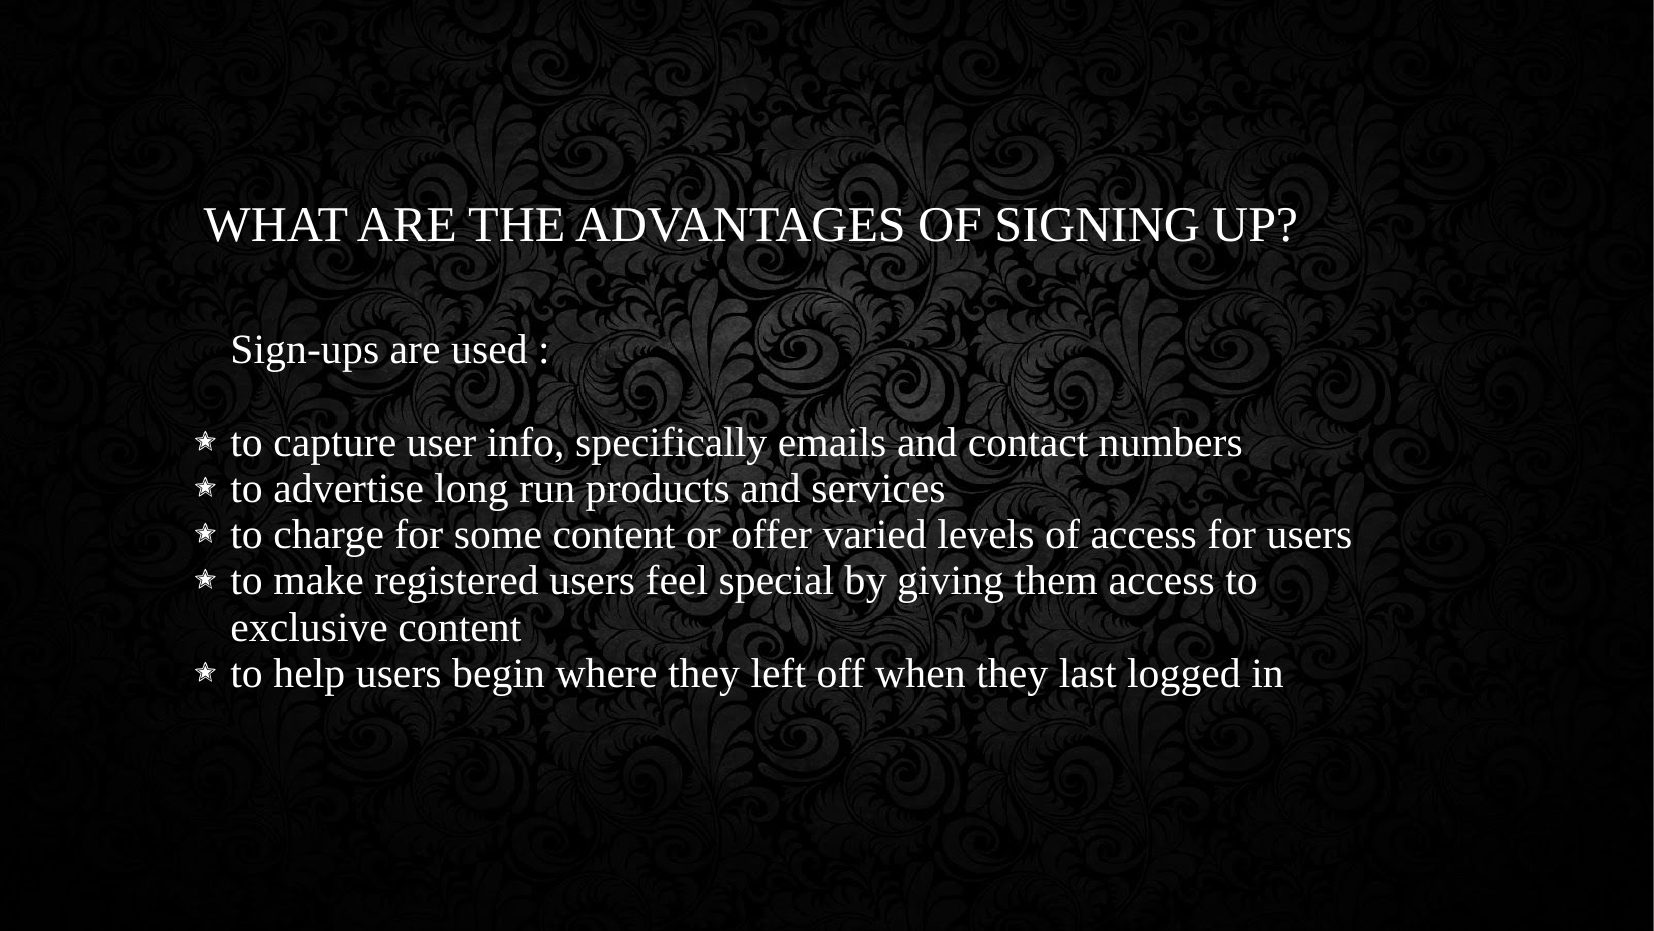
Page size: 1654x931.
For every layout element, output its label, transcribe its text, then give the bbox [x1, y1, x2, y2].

picture [0, 0, 1654, 931]
text_box Sign-ups are used : to capture user info, specifically emails and contact numbers to advertise long run products and services to charge for some content or offer varied levels of access for users to make registered users feel special by giving them access to exclusive content to help users begin where they left off when they last logged in [177, 318, 1382, 704]
text_box WHAT ARE THE ADVANTAGES OF SIGNING UP? [188, 189, 1371, 260]
